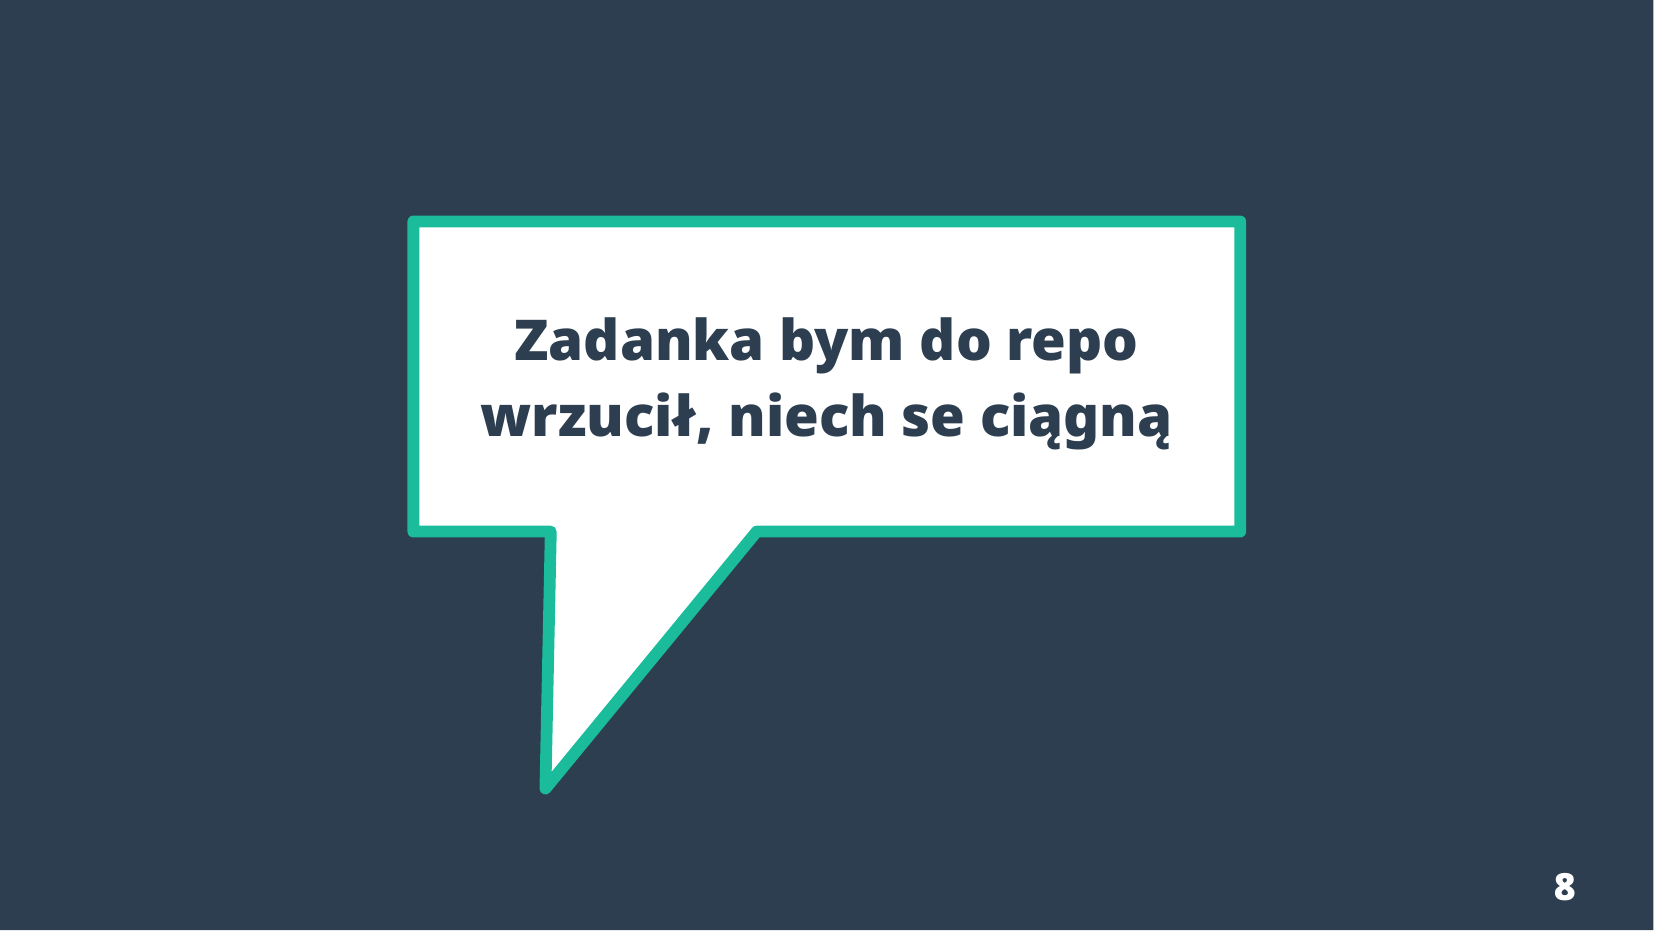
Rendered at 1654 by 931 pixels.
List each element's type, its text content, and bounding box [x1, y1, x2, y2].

title Zadanka bym do repo wrzucił, niech se ciągną [442, 243, 1211, 510]
